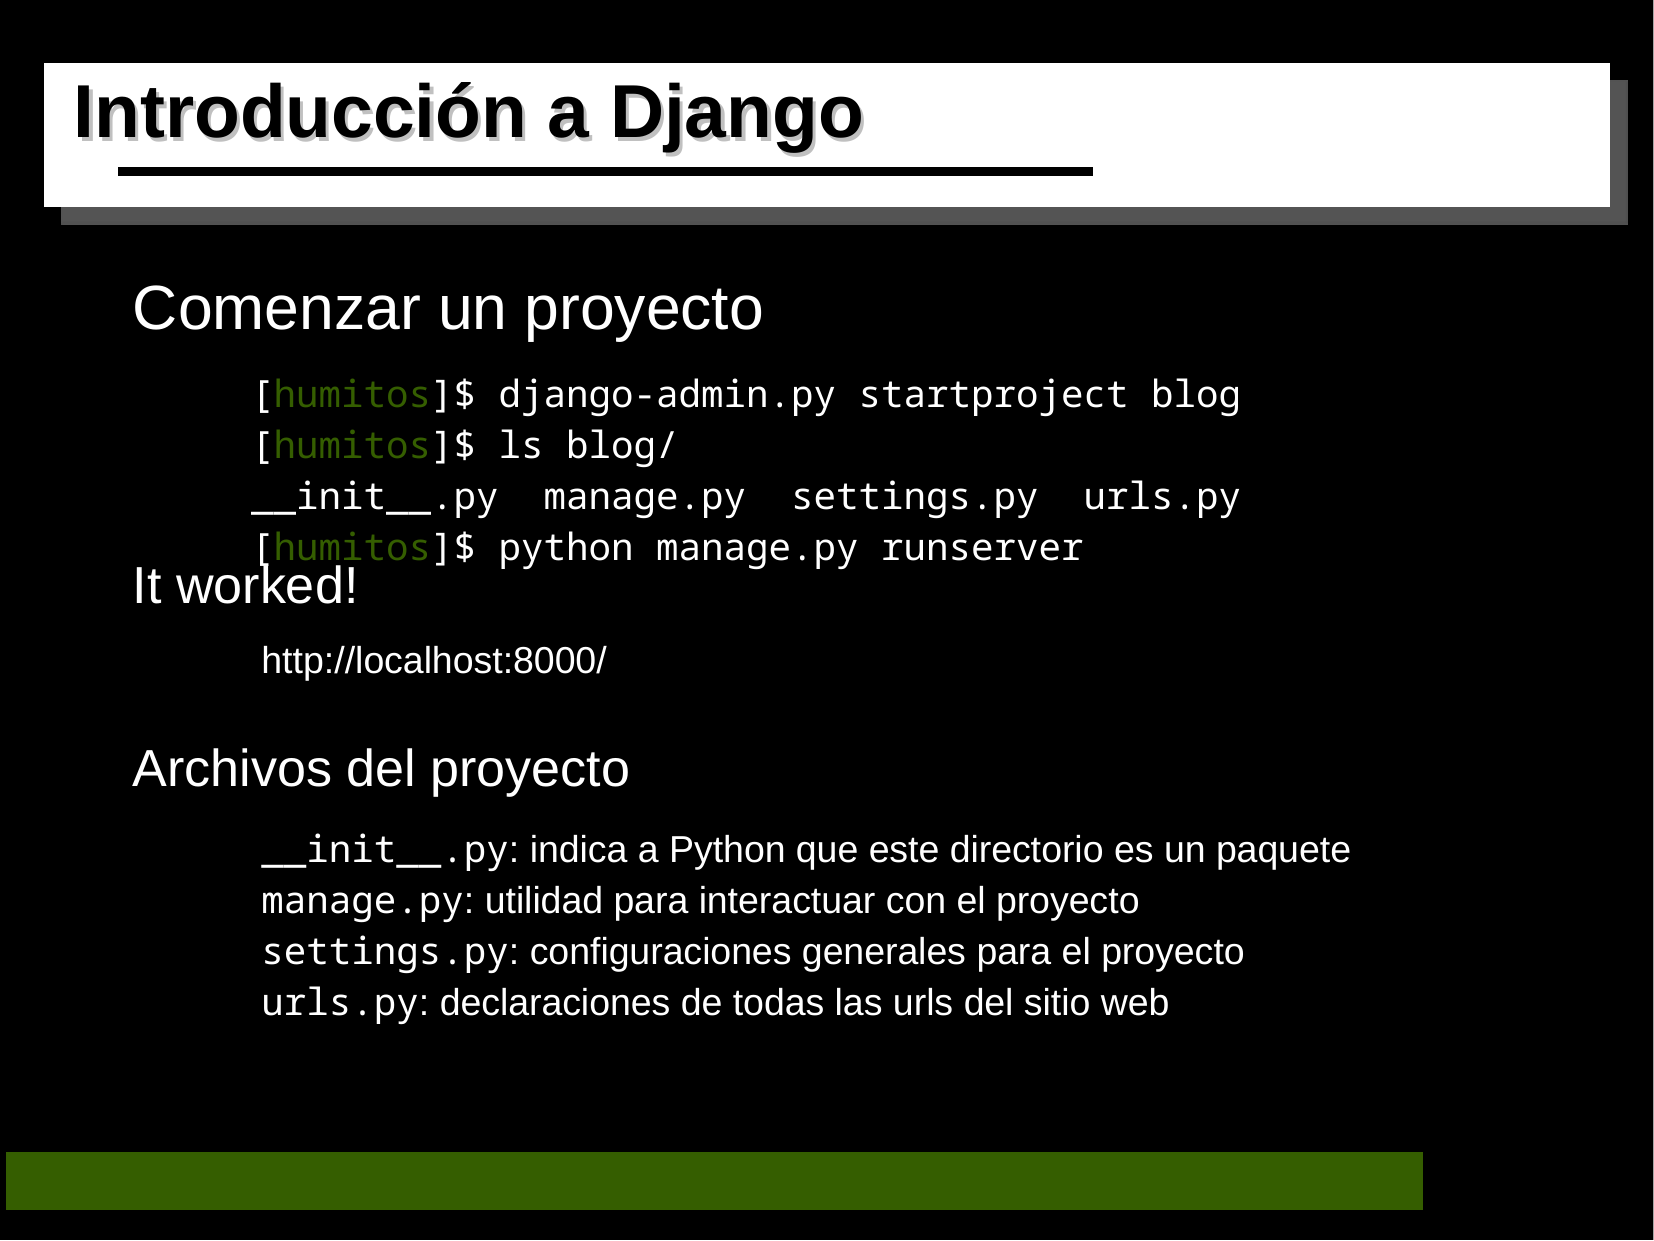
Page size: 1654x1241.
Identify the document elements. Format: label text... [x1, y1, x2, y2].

text_box __init__.py: indica a Python que este directorio es un paquete manage.py: utilidad para interactuar con el proyecto settings.py: configuraciones generales para el proyecto urls.py: declaraciones de todas las urls del sitio web [236, 815, 1447, 1004]
text_box [5, 1151, 1424, 1211]
text_box Introducción a Django [59, 62, 894, 184]
text_box [humitos]$ django-admin.py startproject blog [humitos]$ ls blog/ __init__.py manage.py settings.py urls.py [humitos]$ python manage.py runserver [236, 360, 1447, 550]
text_box http://localhost:8000/ [236, 631, 1447, 689]
text_box [44, 63, 1610, 207]
text_box Comenzar un proyecto [118, 265, 780, 351]
text_box Archivos del proyecto [118, 732, 646, 806]
text_box It worked! [118, 549, 374, 623]
